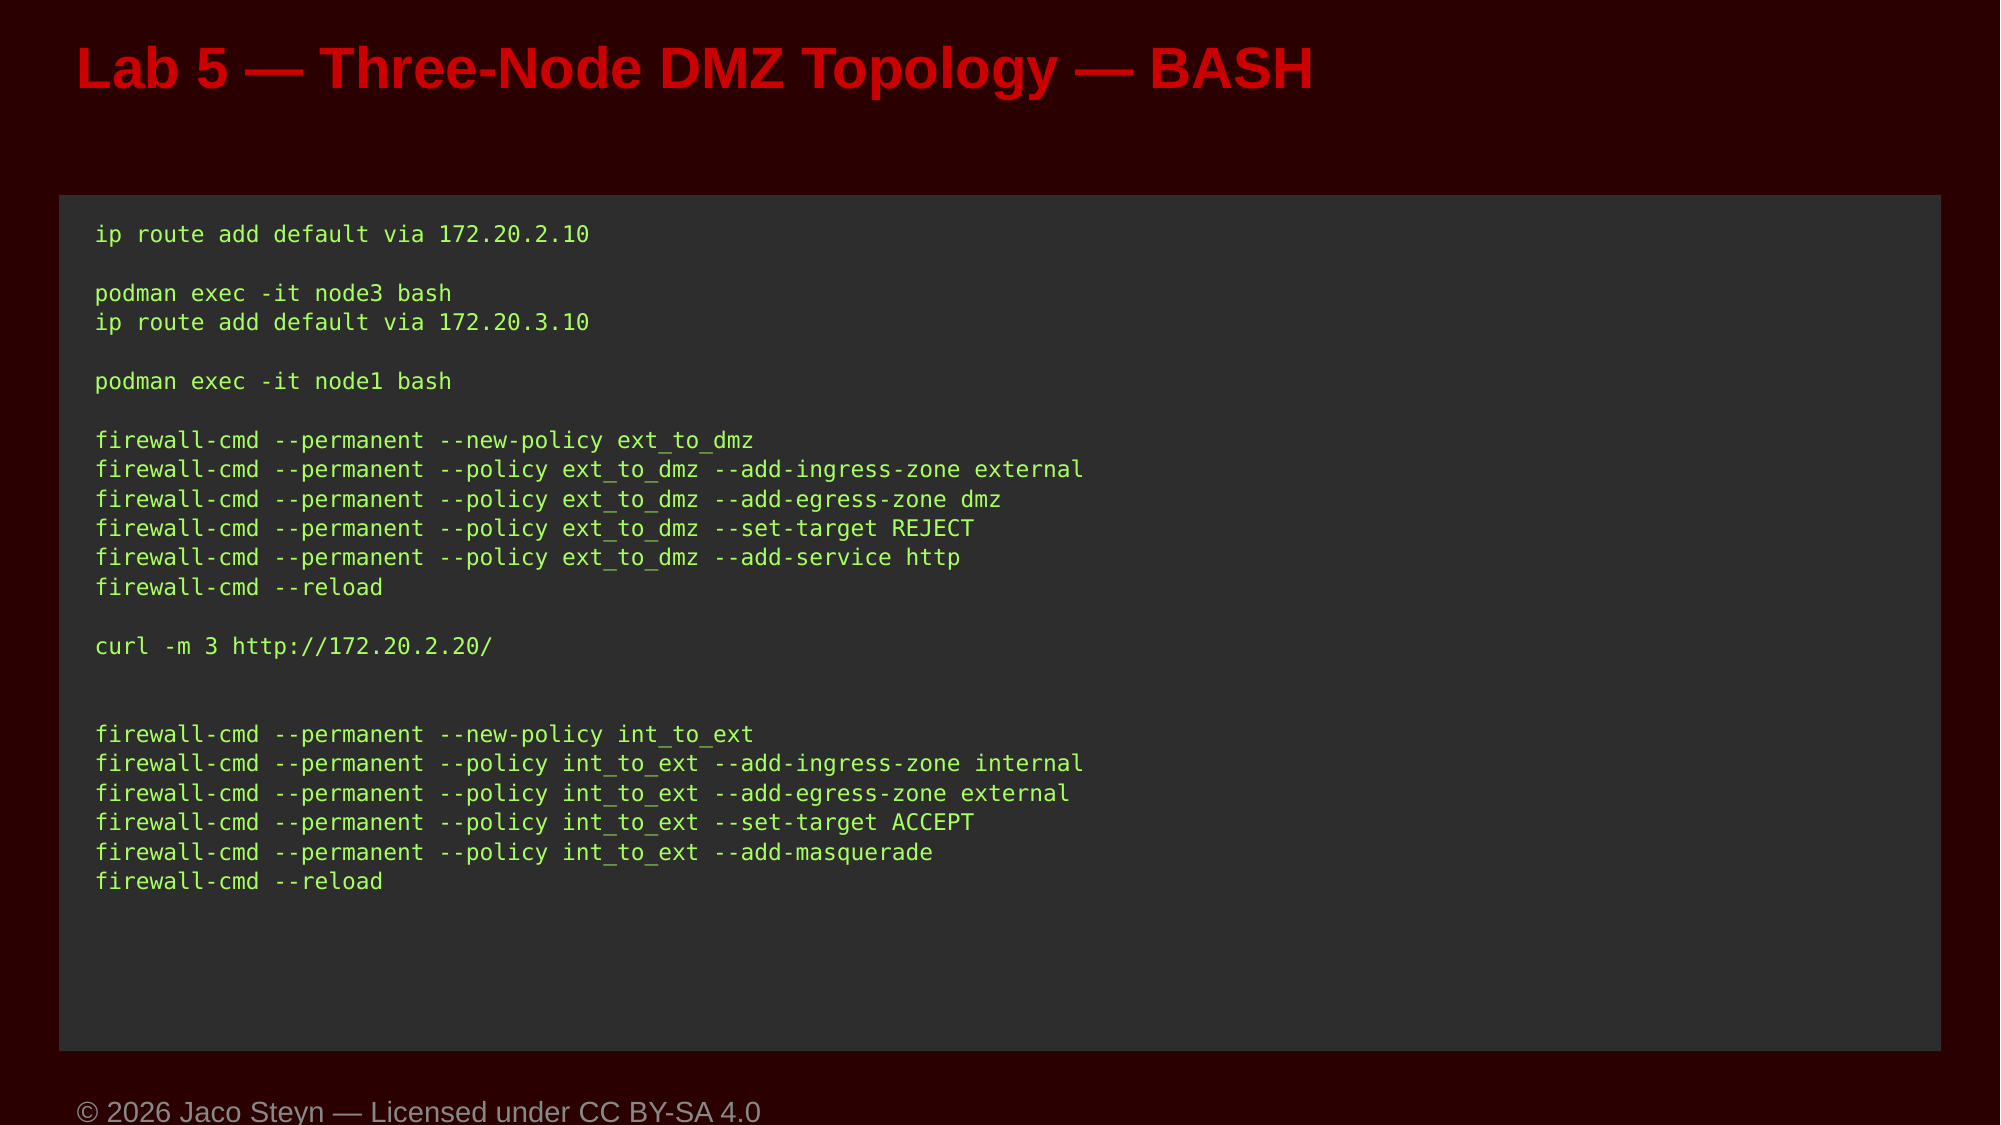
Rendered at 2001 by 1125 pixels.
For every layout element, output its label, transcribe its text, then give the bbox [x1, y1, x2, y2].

text_box © 2026 Jaco Steyn — Licensed under CC BY-SA 4.0 [59, 1083, 1942, 1120]
text_box ip route add default via 172.20.2.10 podman exec -it node3 bash ip route add default via 172.20.3.10 podman exec -it node1 bash firewall-cmd --permanent --new-policy ext_to_dmz firewall-cmd --permanent --policy ext_to_dmz --add-ingress-zone external firewall-cmd --permanent --policy ext_to_dmz --add-egress-zone dmz firewall-cmd --permanent --policy ext_to_dmz --set-target REJECT firewall-cmd --permanent --policy ext_to_dmz --add-service http firewall-cmd --reload curl -m 3 http://172.20.2.20/ firewall-cmd --permanent --new-policy int_to_ext firewall-cmd --permanent --policy int_to_ext --add-ingress-zone internal firewall-cmd --permanent --policy int_to_ext --add-egress-zone external firewall-cmd --permanent --policy int_to_ext --set-target ACCEPT firewall-cmd --permanent --policy int_to_ext --add-masquerade firewall-cmd --reload [59, 194, 1942, 1052]
text_box Lab 5 — Three-Node DMZ Topology — BASH [59, 23, 1942, 178]
